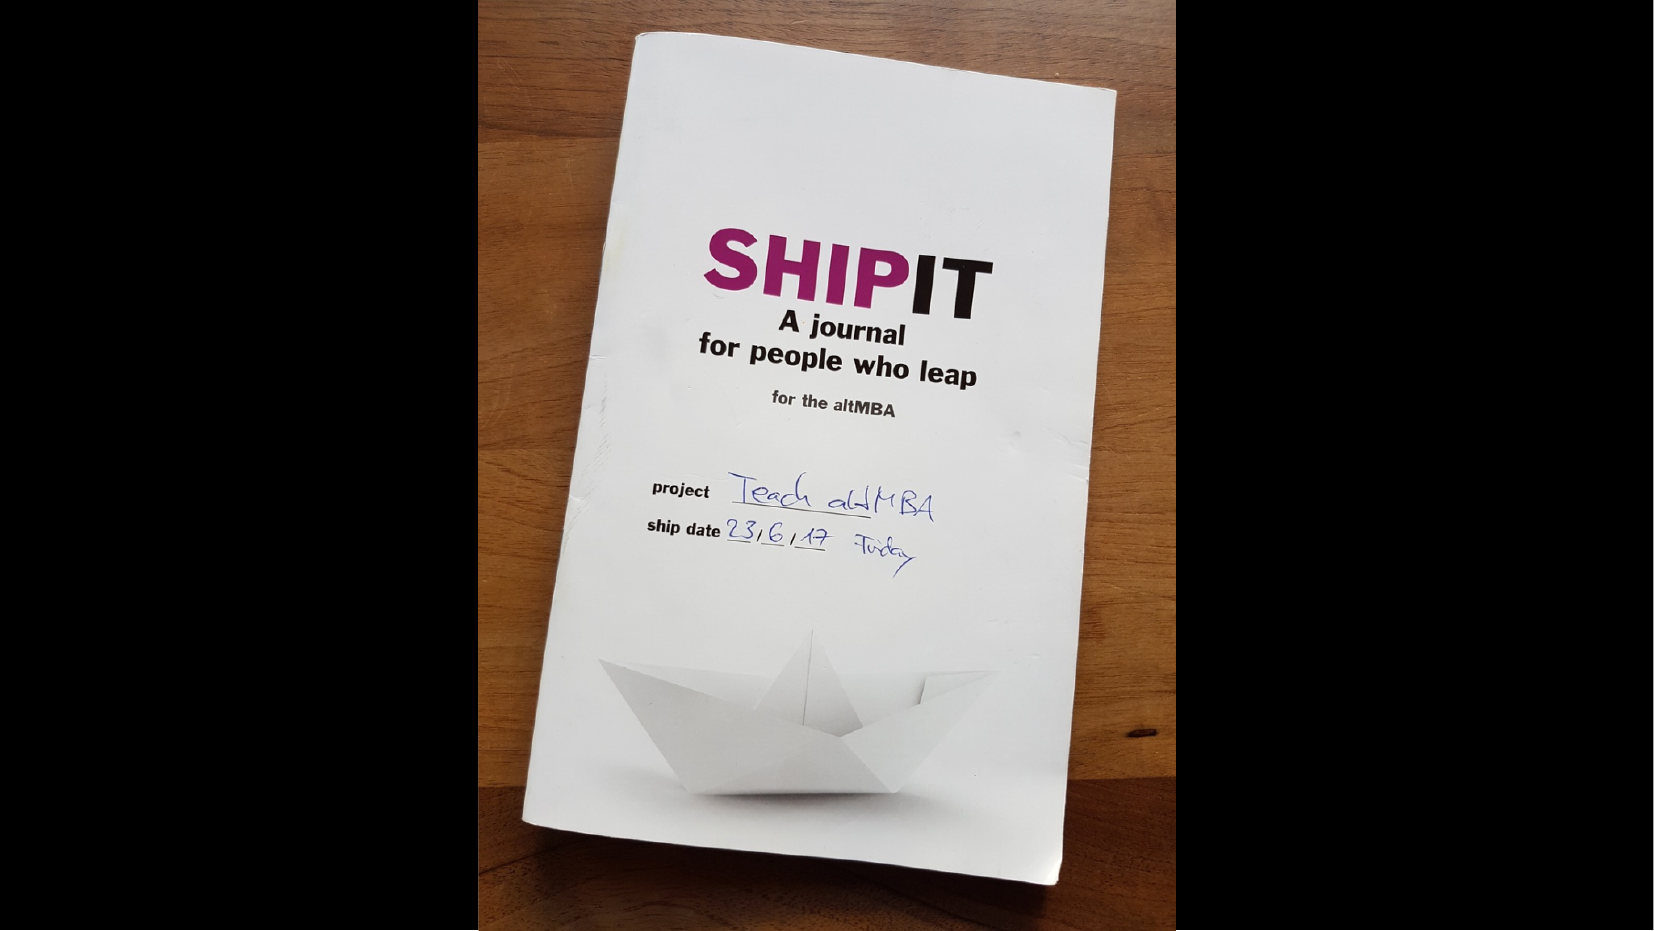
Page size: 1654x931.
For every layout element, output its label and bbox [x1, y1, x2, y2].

picture [477, 0, 1176, 931]
